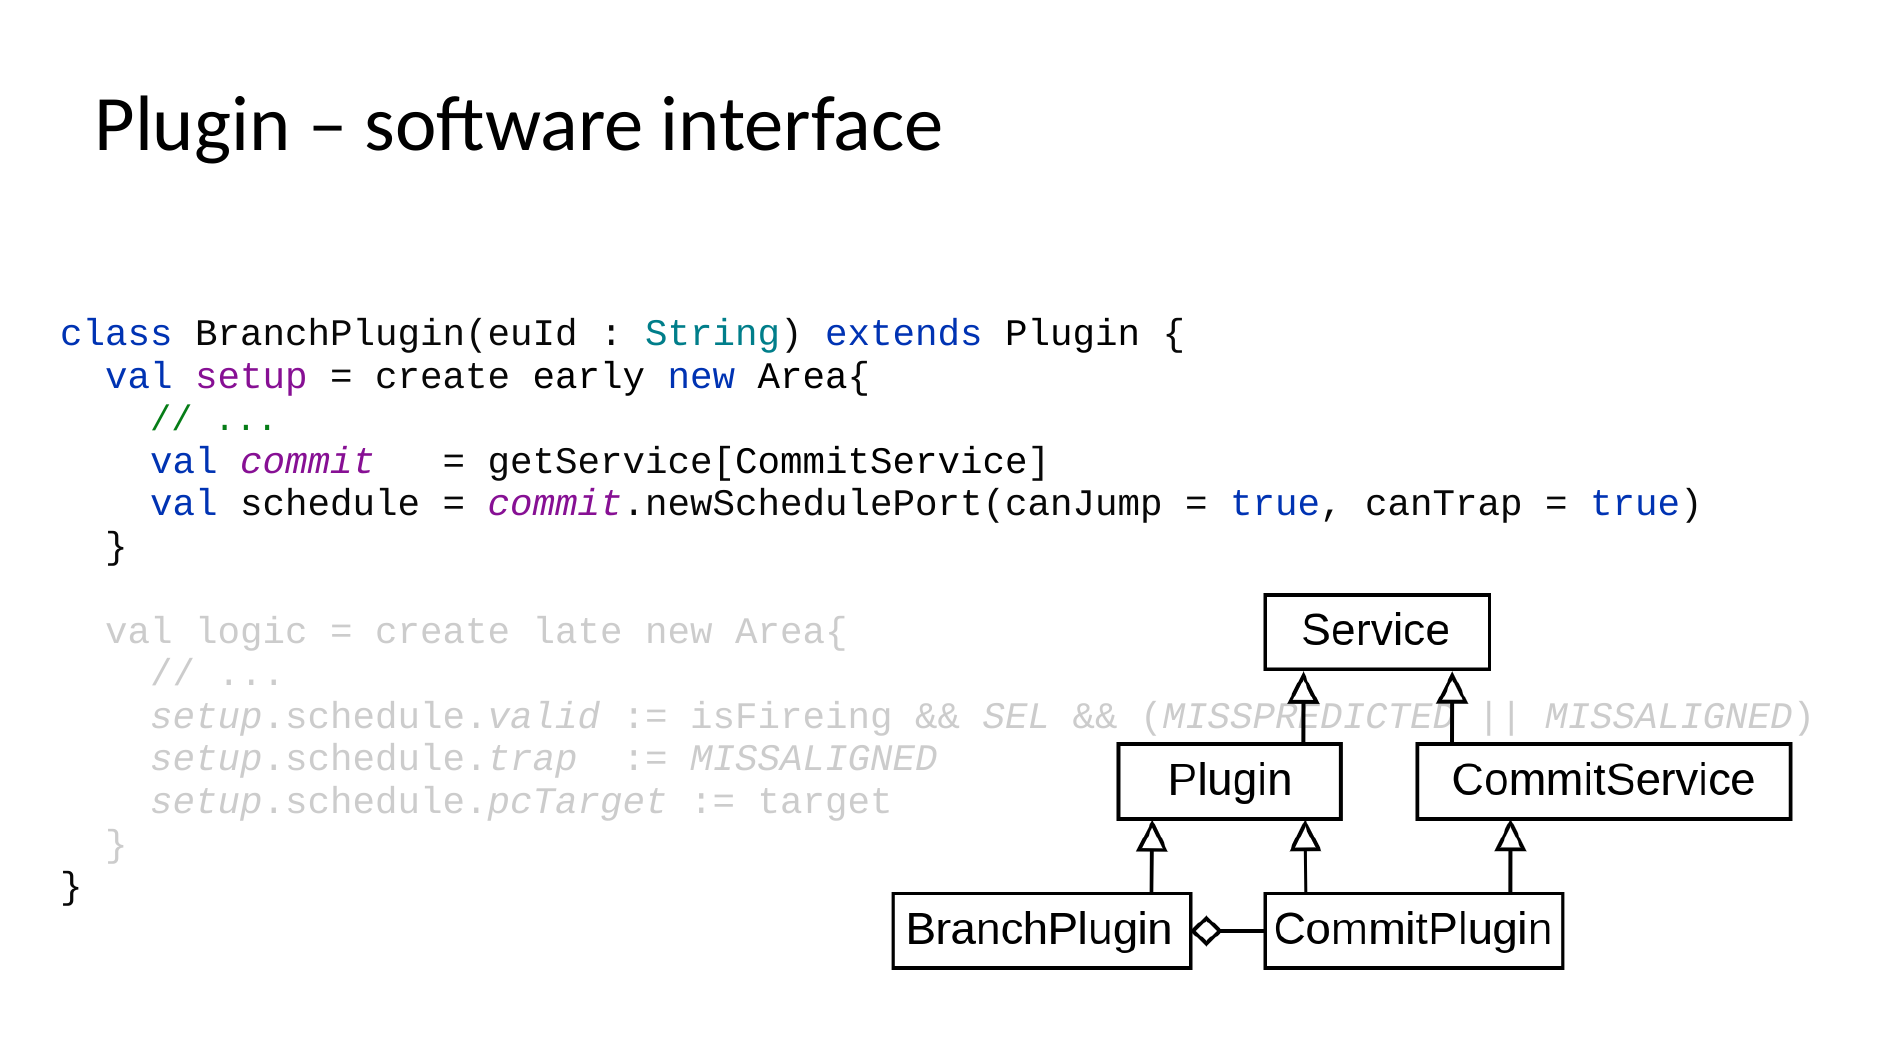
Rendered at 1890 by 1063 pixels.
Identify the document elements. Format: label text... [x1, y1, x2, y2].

picture [852, 555, 1831, 1007]
title Plugin – software interface [94, 42, 1796, 220]
text_box class BranchPlugin(euId : String) extends Plugin { val setup = create early new Area{ // ... val commit = getService[CommitService] val schedule = commit.newSchedulePort(canJump = true, canTrap = true) } val logic = create late new Area{ // ... setup.schedule.valid := isFireing && SEL && (MISSPREDICTED || MISSALIGNED) setup.schedule.trap := MISSALIGNED setup.schedule.pcTarget := target } } [45, 307, 1890, 1003]
